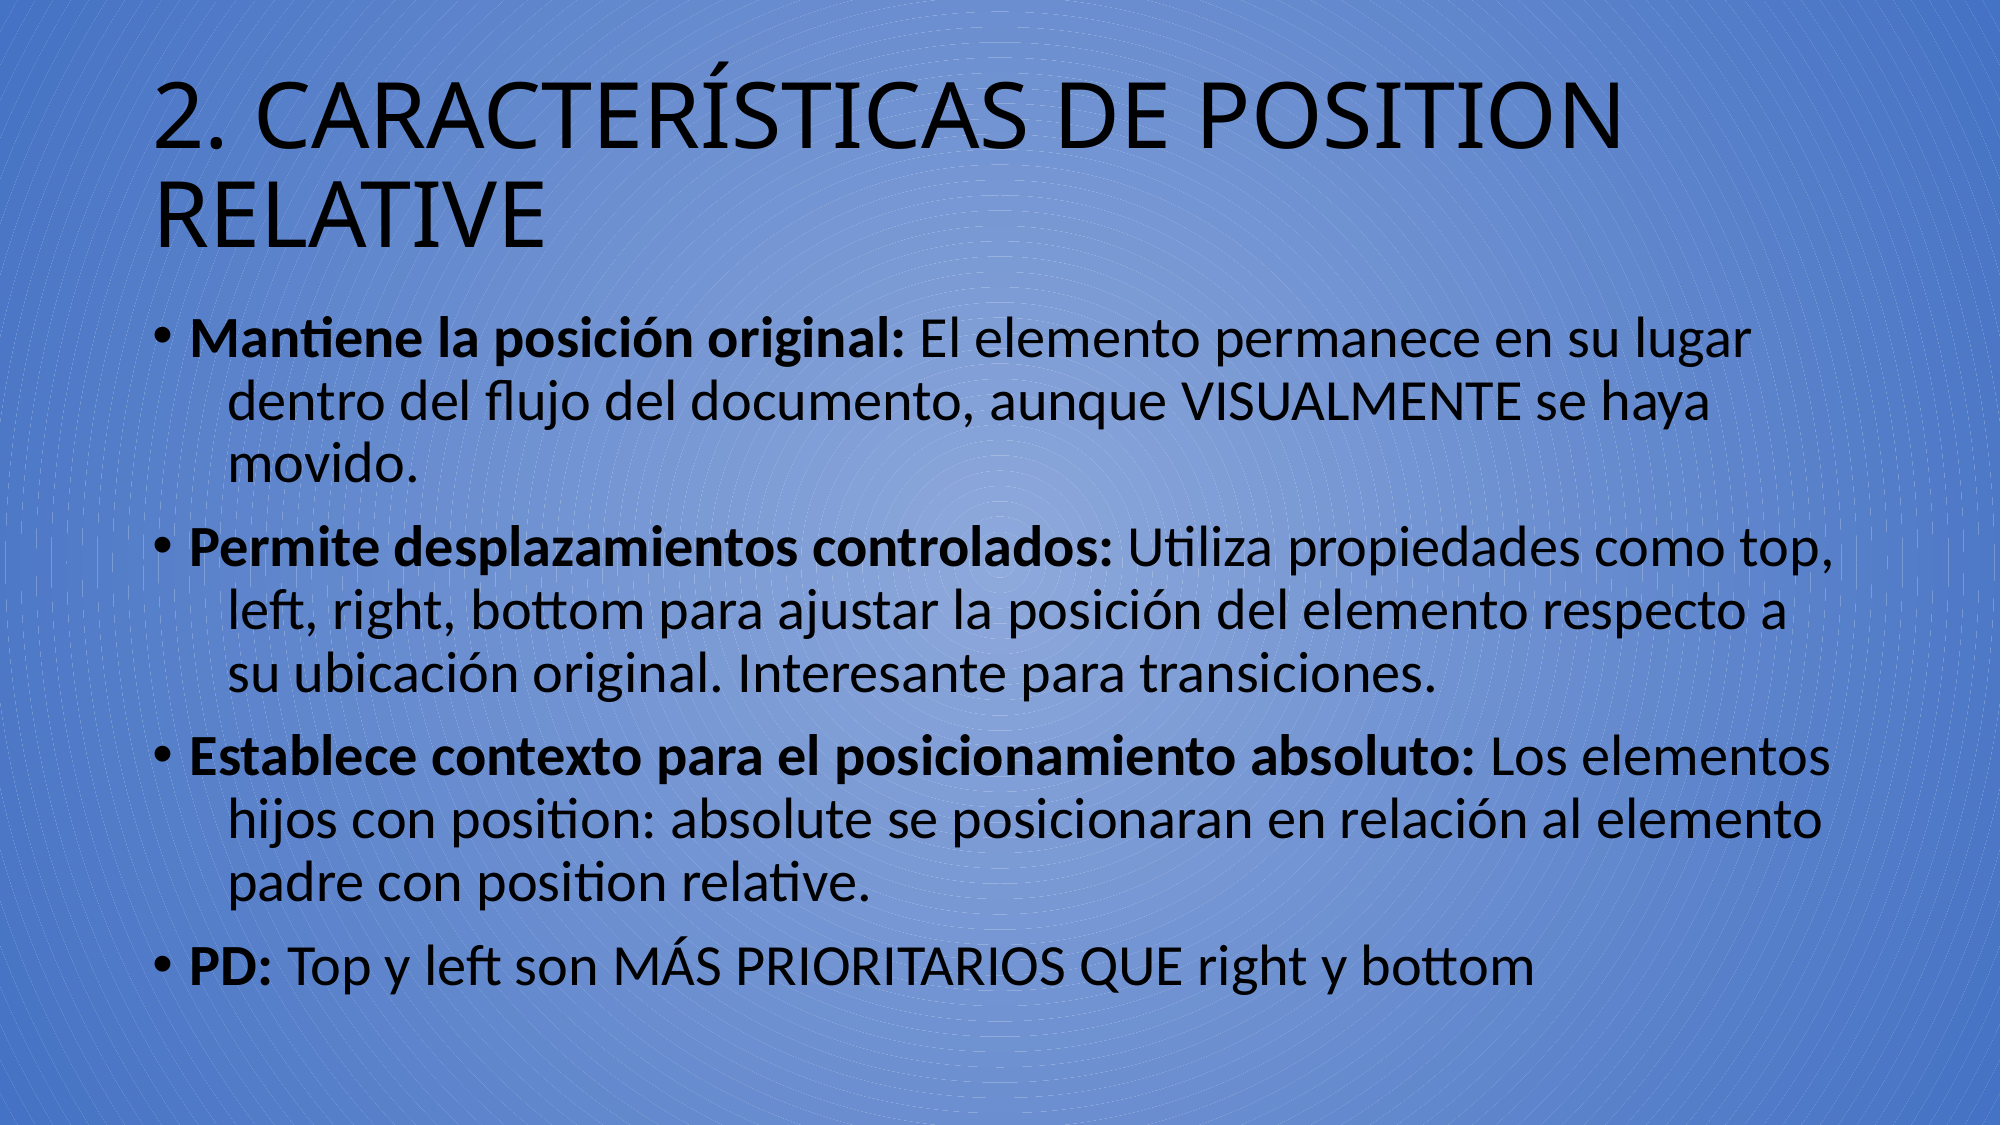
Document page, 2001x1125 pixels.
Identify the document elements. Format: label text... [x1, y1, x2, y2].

title 2. CARACTERÍSTICAS DE POSITION RELATIVE [137, 59, 1863, 278]
list Mantiene la posición original: El elemento permanece en su lugar dentro del flujo del documento, aunque VISUALMENTE se haya movido. Permite desplazamientos controlados: Utiliza propiedades como top, left, right, bottom para ajustar la posición del elemento respecto a su ubicación original. Interesante para transiciones. Establece contexto para el posicionamiento absoluto: Los elementos hijos con position: absolute se posicionaran en relación al elemento padre con position relative. PD: Top y left son MÁS PRIORITARIOS QUE right y bottom [137, 299, 1863, 1014]
